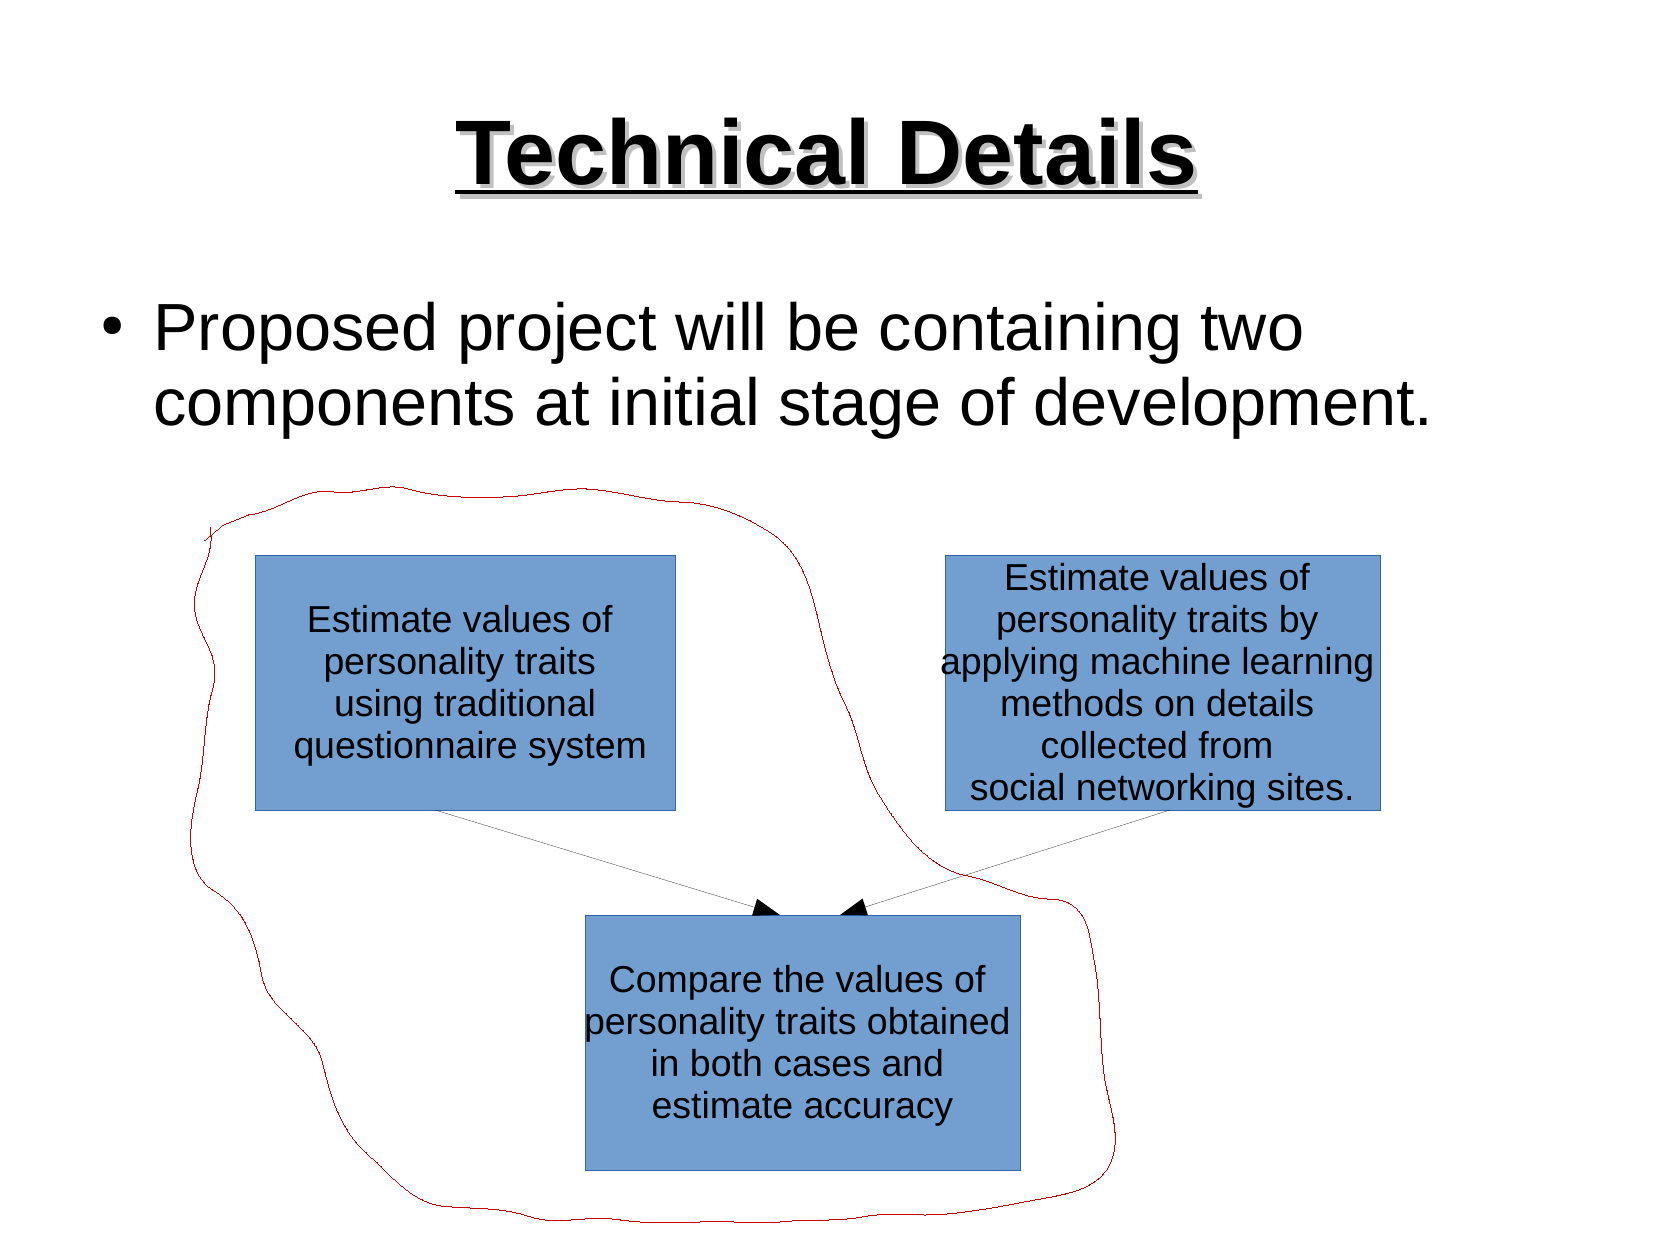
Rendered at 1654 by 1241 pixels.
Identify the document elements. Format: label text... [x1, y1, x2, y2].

text_box Estimate values of personality traits by applying machine learning methods on details collected from social networking sites. [945, 555, 1381, 811]
title Technical Details [82, 49, 1571, 257]
text_box Compare the values of personality traits obtained in both cases and estimate accuracy [585, 915, 1021, 1171]
text_box Estimate values of personality traits using traditional questionnaire system [255, 555, 676, 811]
list Proposed project will be containing two components at initial stage of development. [82, 290, 1571, 1010]
